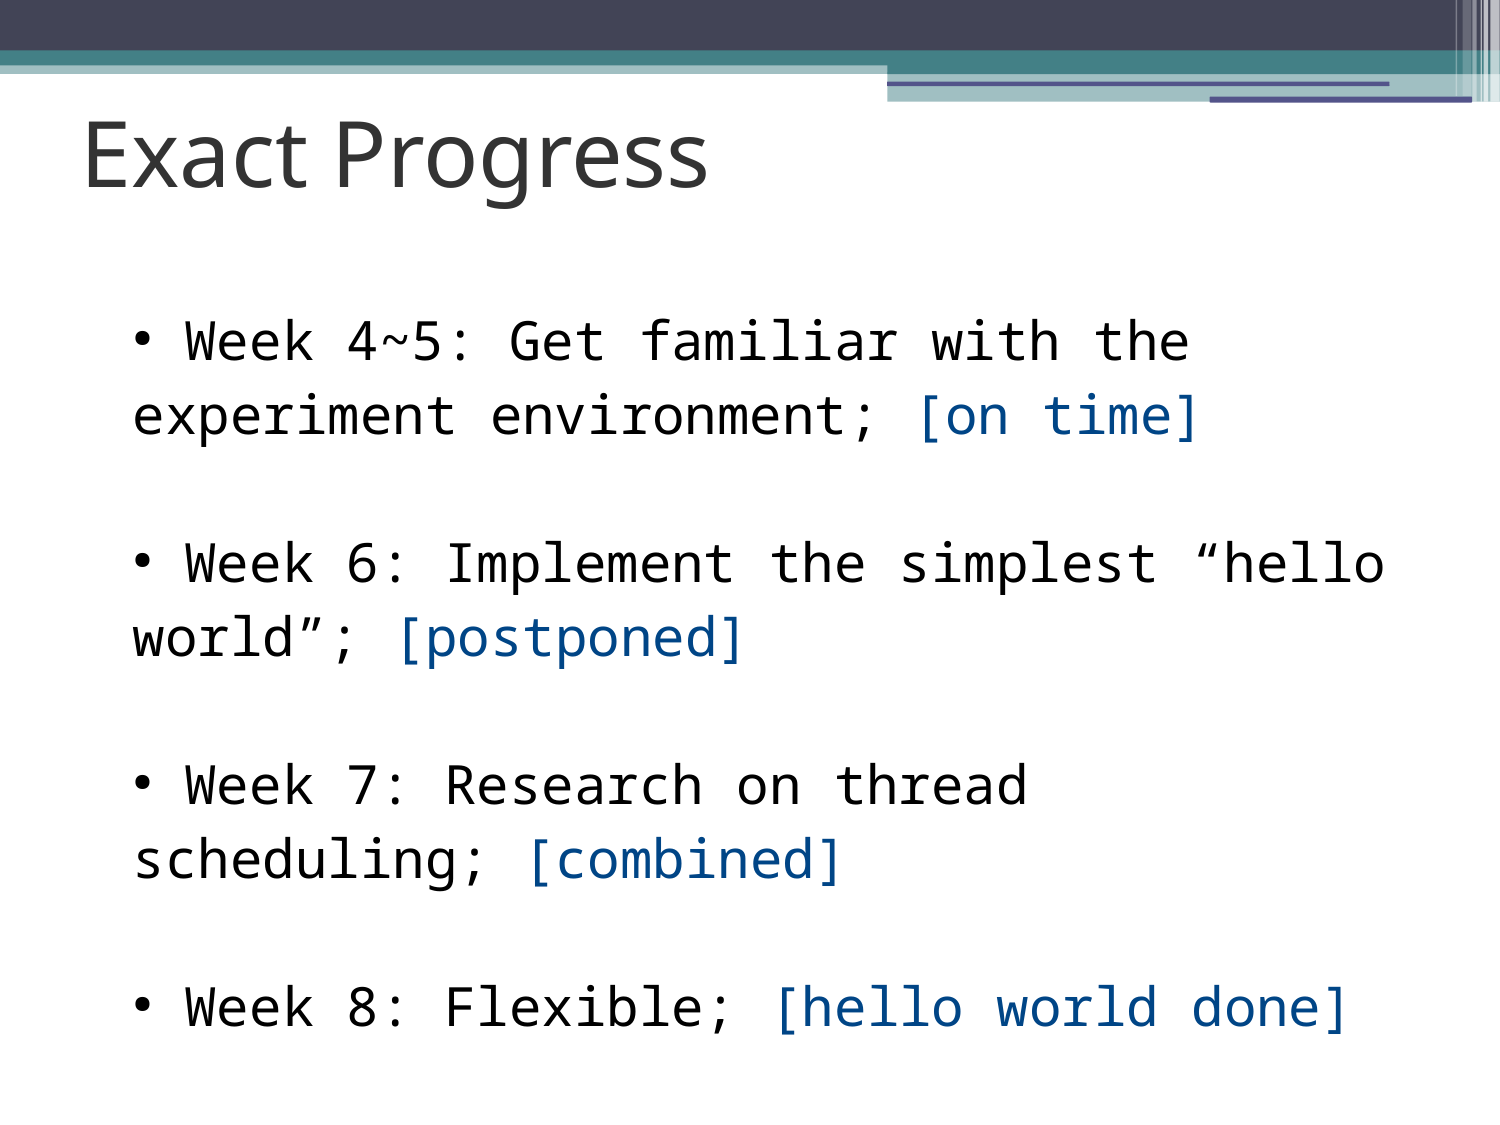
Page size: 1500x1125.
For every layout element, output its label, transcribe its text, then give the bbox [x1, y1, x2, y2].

text_box Week 4~5: Get familiar with the experiment environment; [on time] Week 6: Implement the simplest “hello world”; [postponed] Week 7: Research on thread scheduling; [combined] Week 8: Flexible; [hello world done] [118, 295, 1418, 941]
text_box Exact Progress [65, 88, 886, 214]
